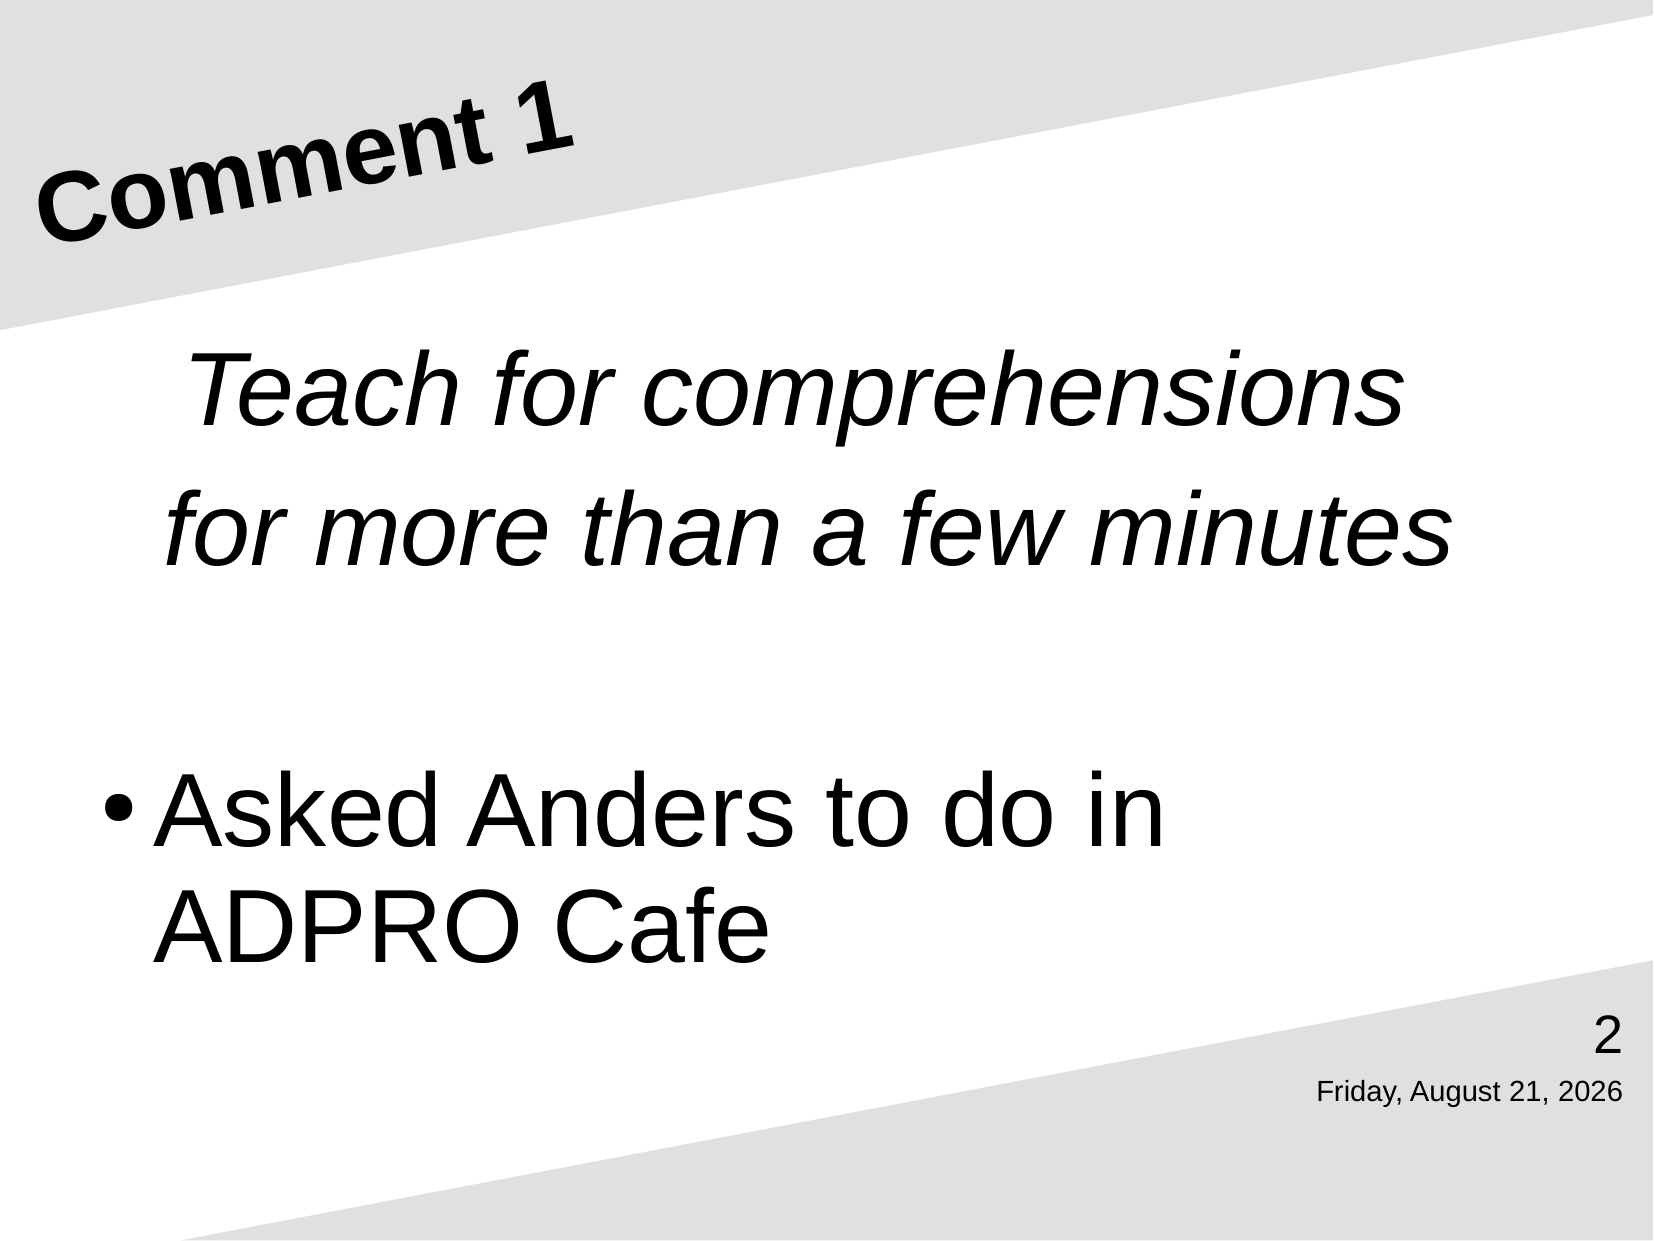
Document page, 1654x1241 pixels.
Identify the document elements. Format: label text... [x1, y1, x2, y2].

list Teach for comprehensions for more than a few minutes Asked Anders to do in ADPRO Cafe [82, 331, 1538, 1052]
title Comment 1 [16, 0, 1518, 315]
